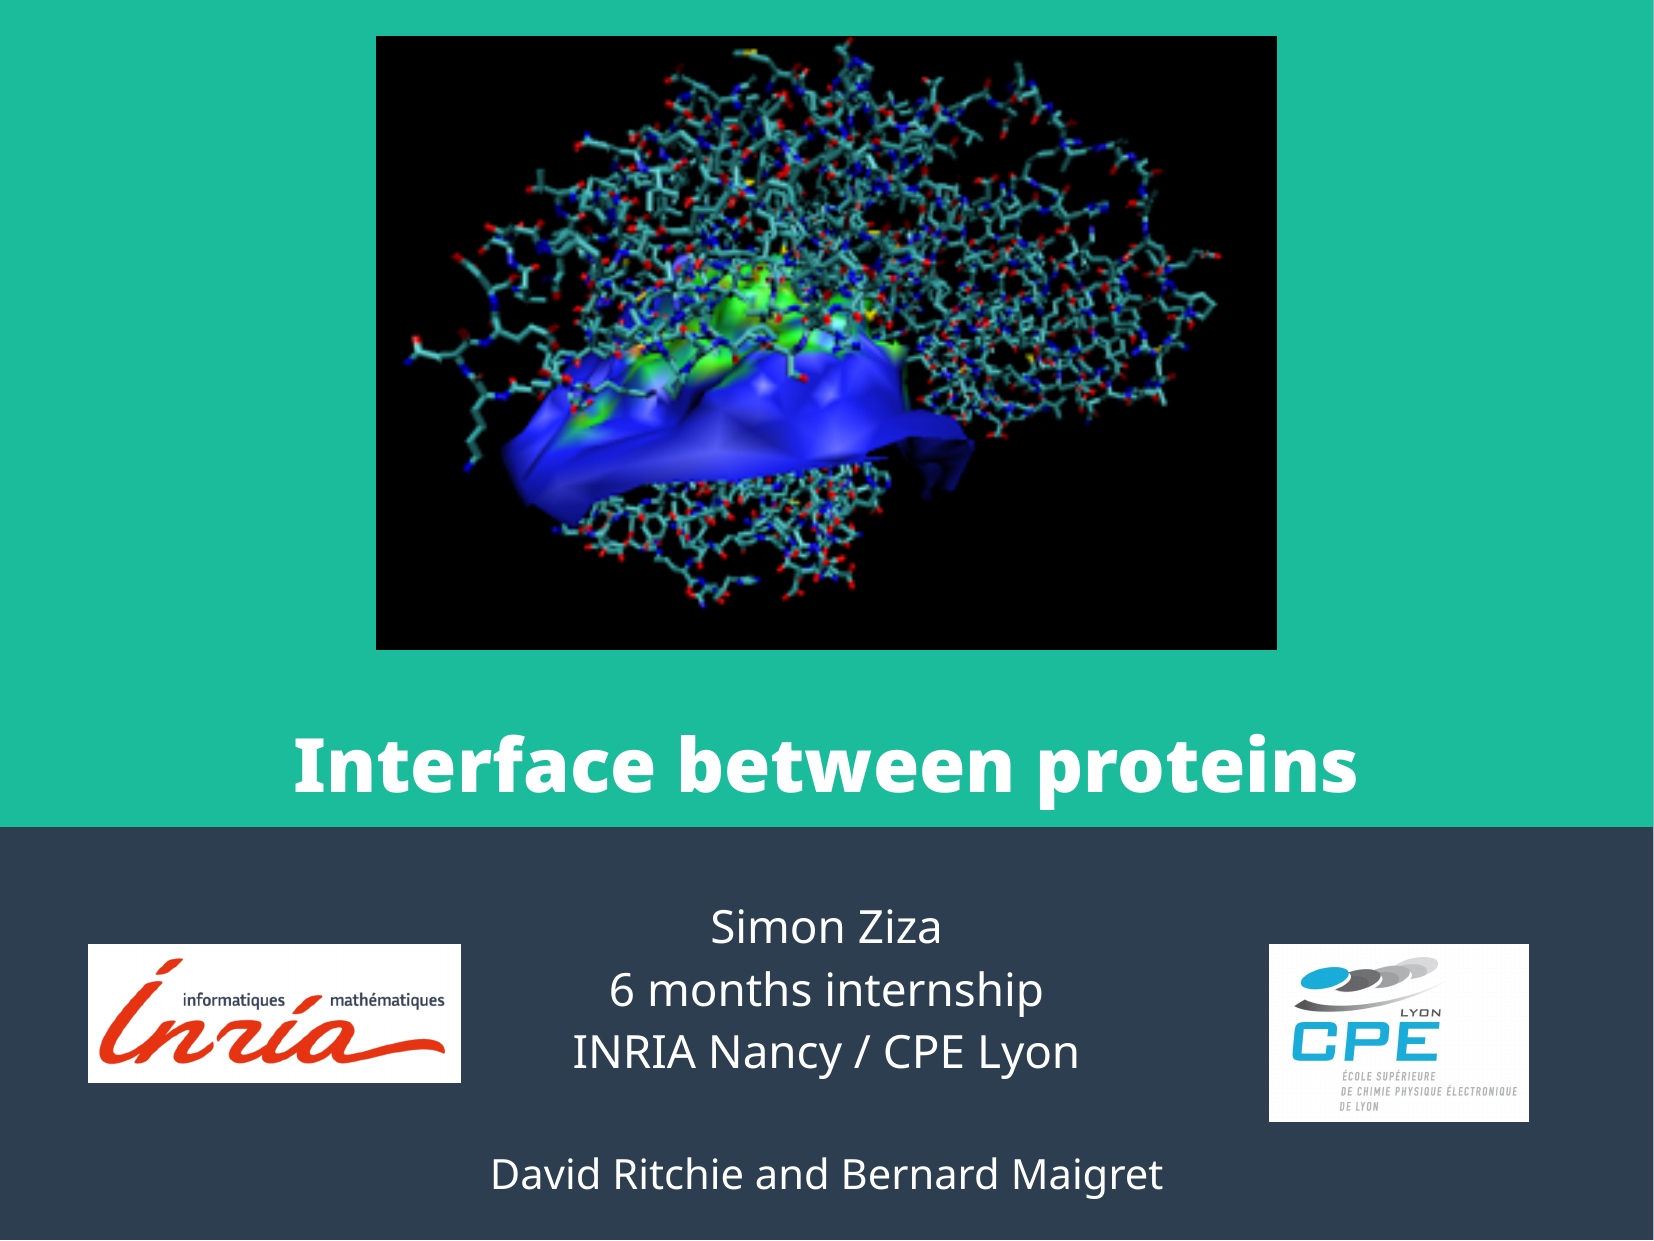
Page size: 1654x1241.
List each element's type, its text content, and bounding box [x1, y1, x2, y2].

picture [88, 944, 461, 1083]
picture [376, 36, 1277, 650]
picture [1269, 944, 1529, 1123]
title Interface between proteins [59, 679, 1595, 798]
subtitle Simon Ziza 6 months internship INRIA Nancy / CPE Lyon David Ritchie and Bernard Maigret [59, 915, 1595, 1182]
